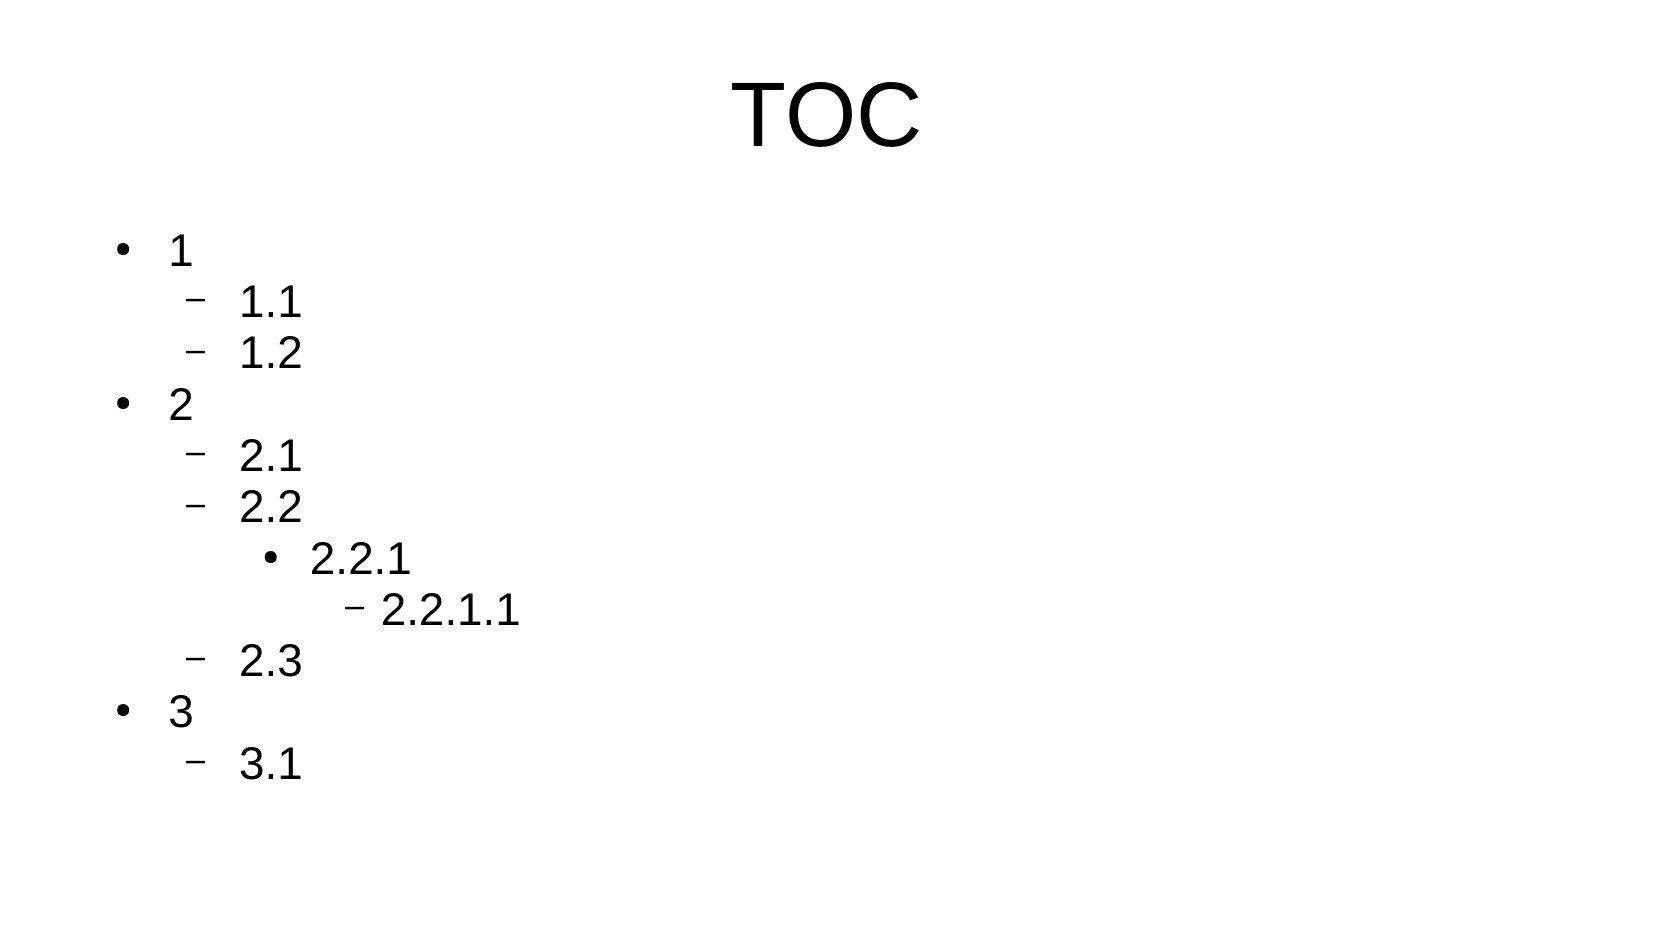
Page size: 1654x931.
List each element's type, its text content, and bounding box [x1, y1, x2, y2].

title TOC [82, 37, 1571, 193]
text_box 1 1.1 1.2 2 2.1 2.2 2.2.1 2.2.1.1 2.3 3 3.1 [82, 217, 1571, 931]
